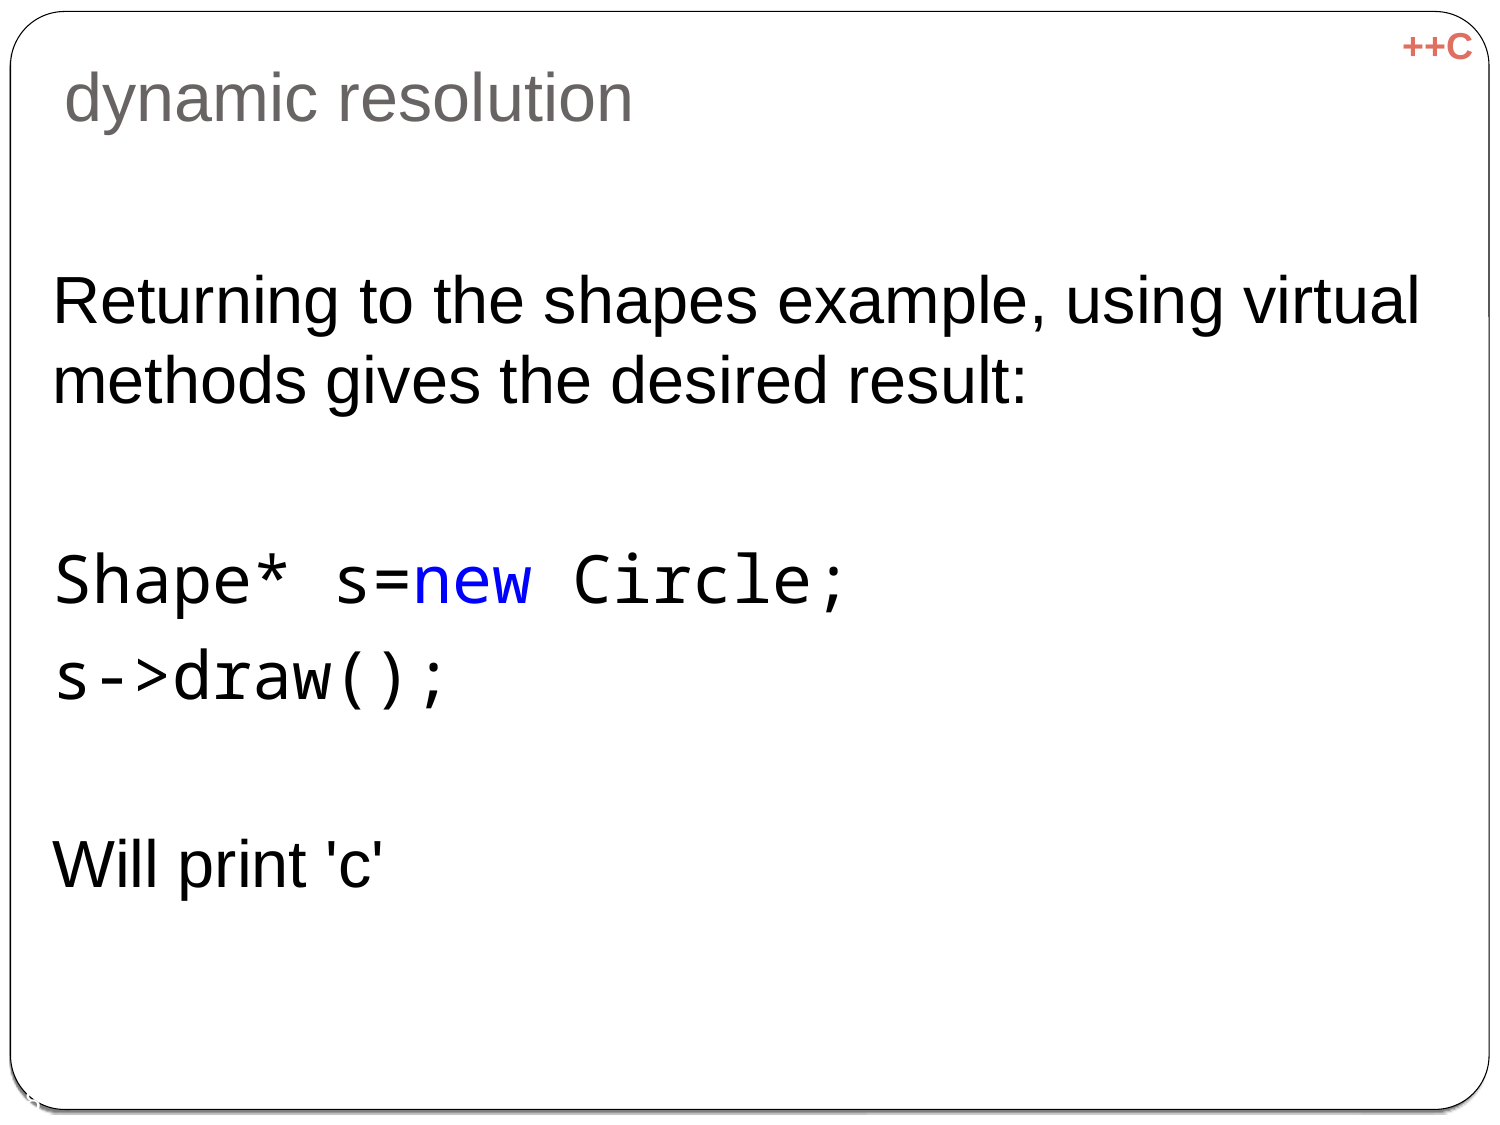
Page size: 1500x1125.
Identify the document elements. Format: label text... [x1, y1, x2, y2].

list Returning to the shapes example, using virtual methods gives the desired result: Shape* s=new Circle; s->draw(); Will print 'c' [37, 162, 1463, 1088]
title dynamic resolution [50, 45, 1450, 150]
slide_number <number> [0, 1074, 50, 1125]
